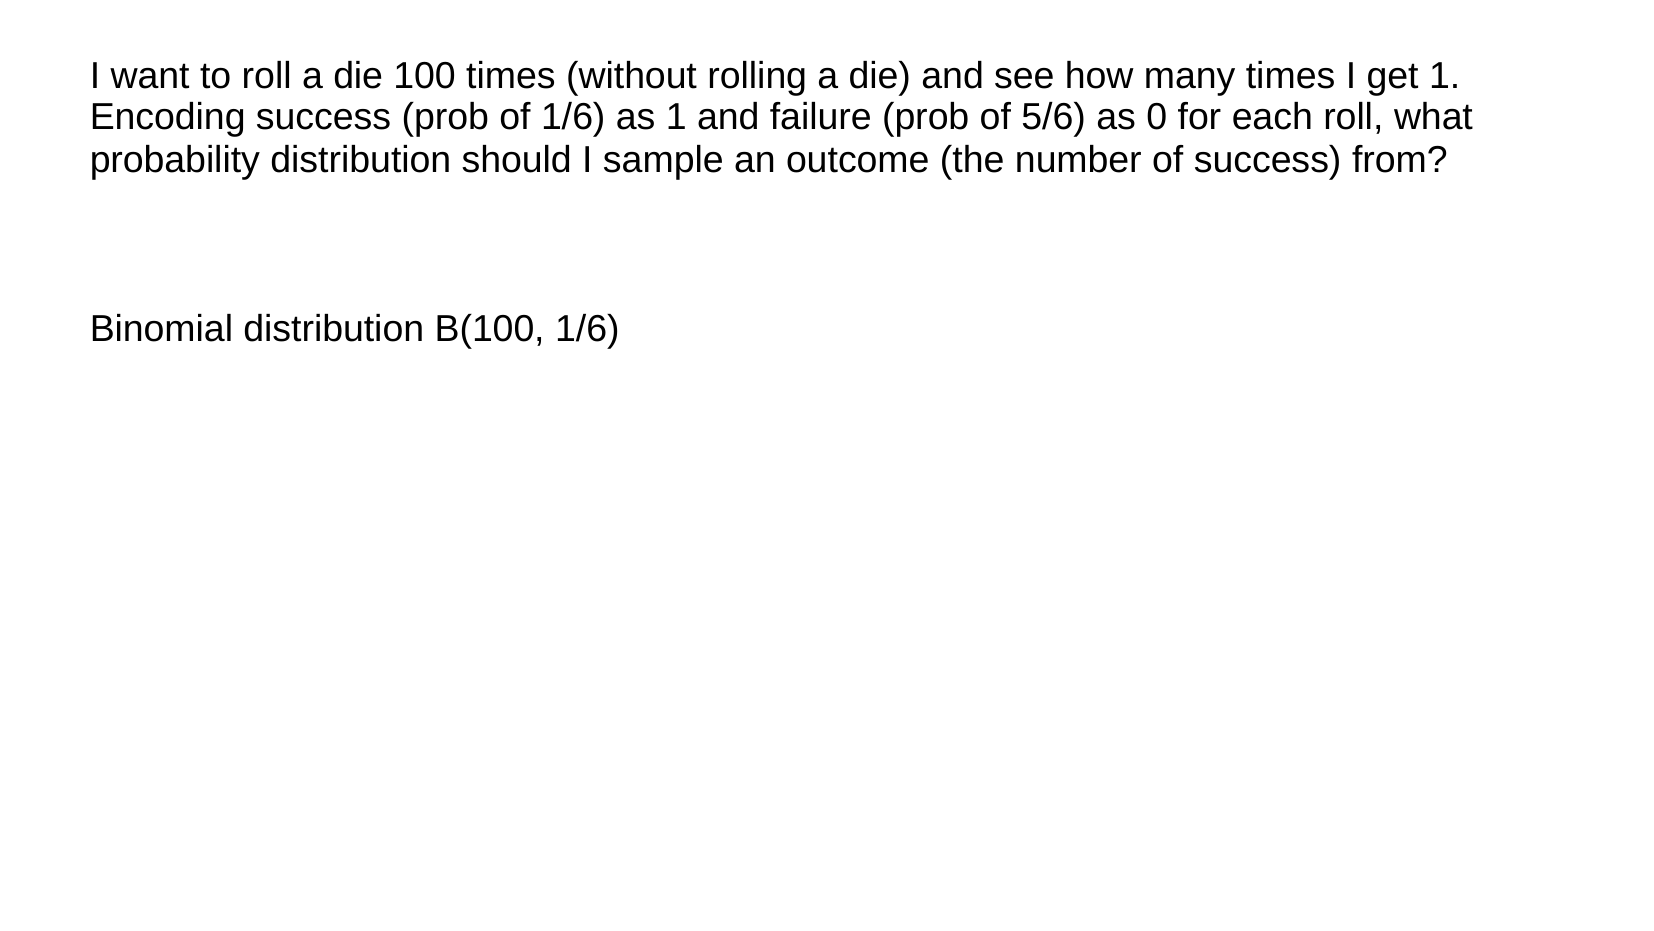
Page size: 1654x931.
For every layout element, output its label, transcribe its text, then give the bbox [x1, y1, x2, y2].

text_box Binomial distribution B(100, 1/6) [75, 300, 1276, 357]
text_box I want to roll a die 100 times (without rolling a die) and see how many times I get 1. Encoding success (prob of 1/6) as 1 and failure (prob of 5/6) as 0 for each roll, what probability distribution should I sample an outcome (the number of success) from? [75, 46, 1576, 188]
